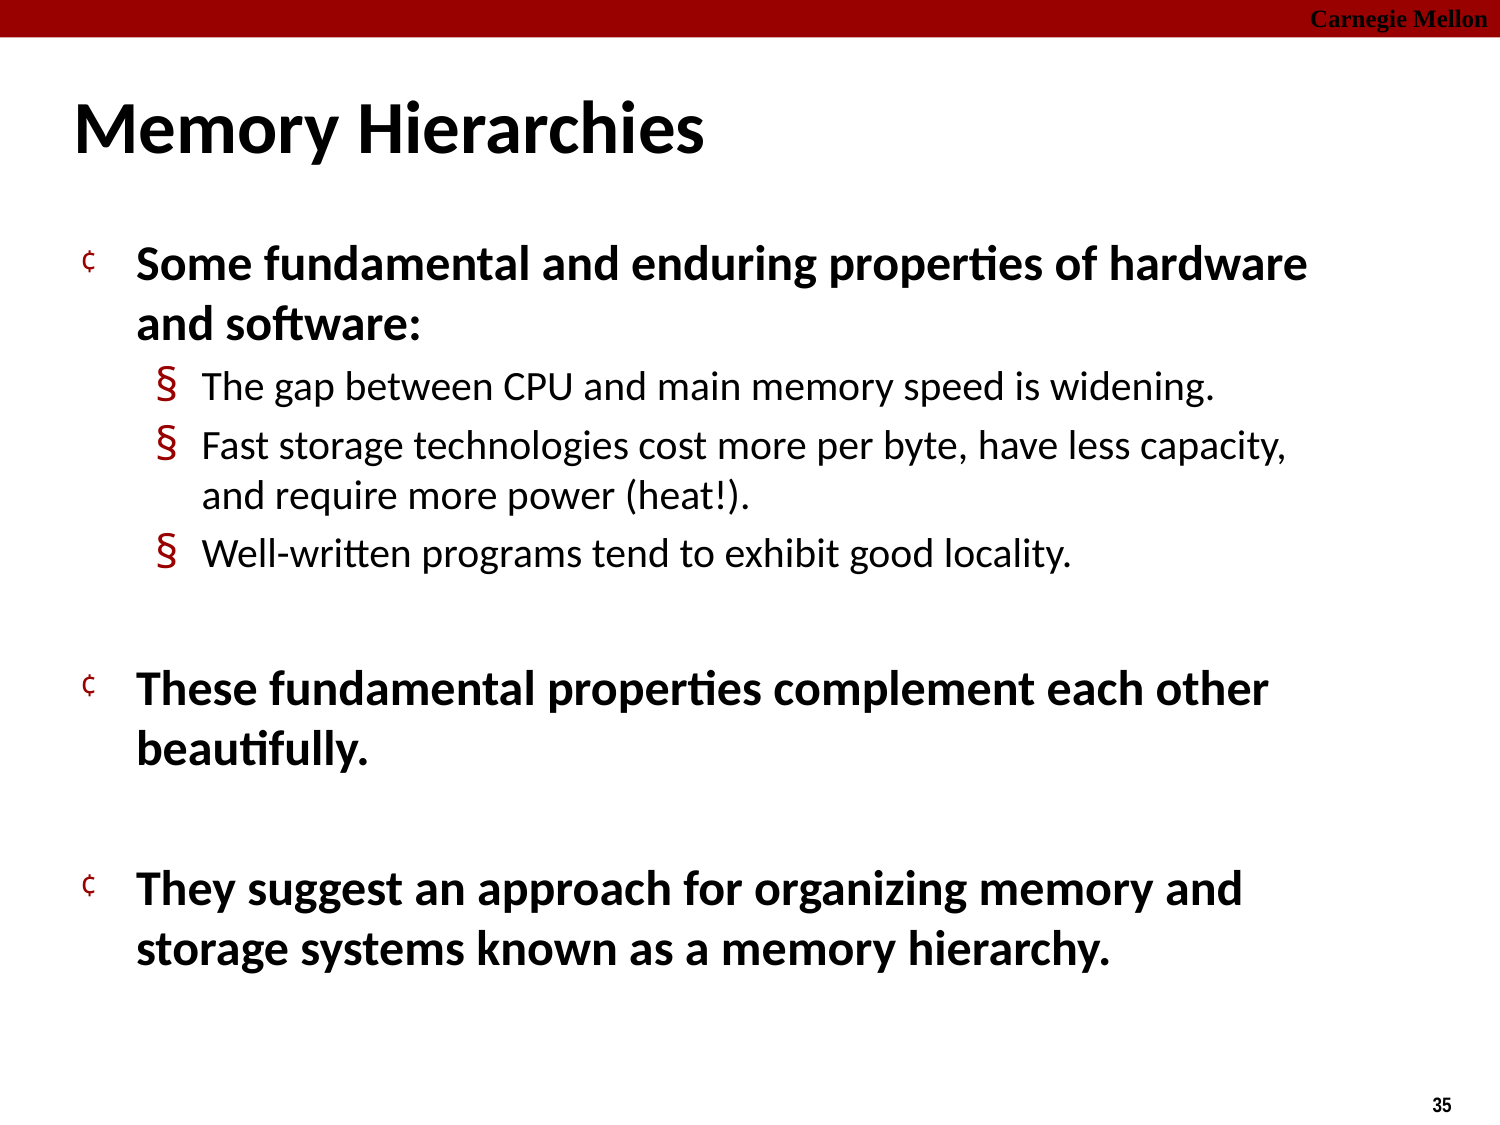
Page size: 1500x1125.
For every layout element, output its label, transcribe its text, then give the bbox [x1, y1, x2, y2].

title Memory Hierarchies [58, 71, 1304, 197]
list Some fundamental and enduring properties of hardware and software: The gap between CPU and main memory speed is widening. Fast storage technologies cost more per byte, have less capacity, and require more power (heat!). Well-written programs tend to exhibit good locality. These fundamental properties complement each other beautifully. They suggest an approach for organizing memory and storage systems known as a memory hierarchy. [65, 223, 1361, 1040]
